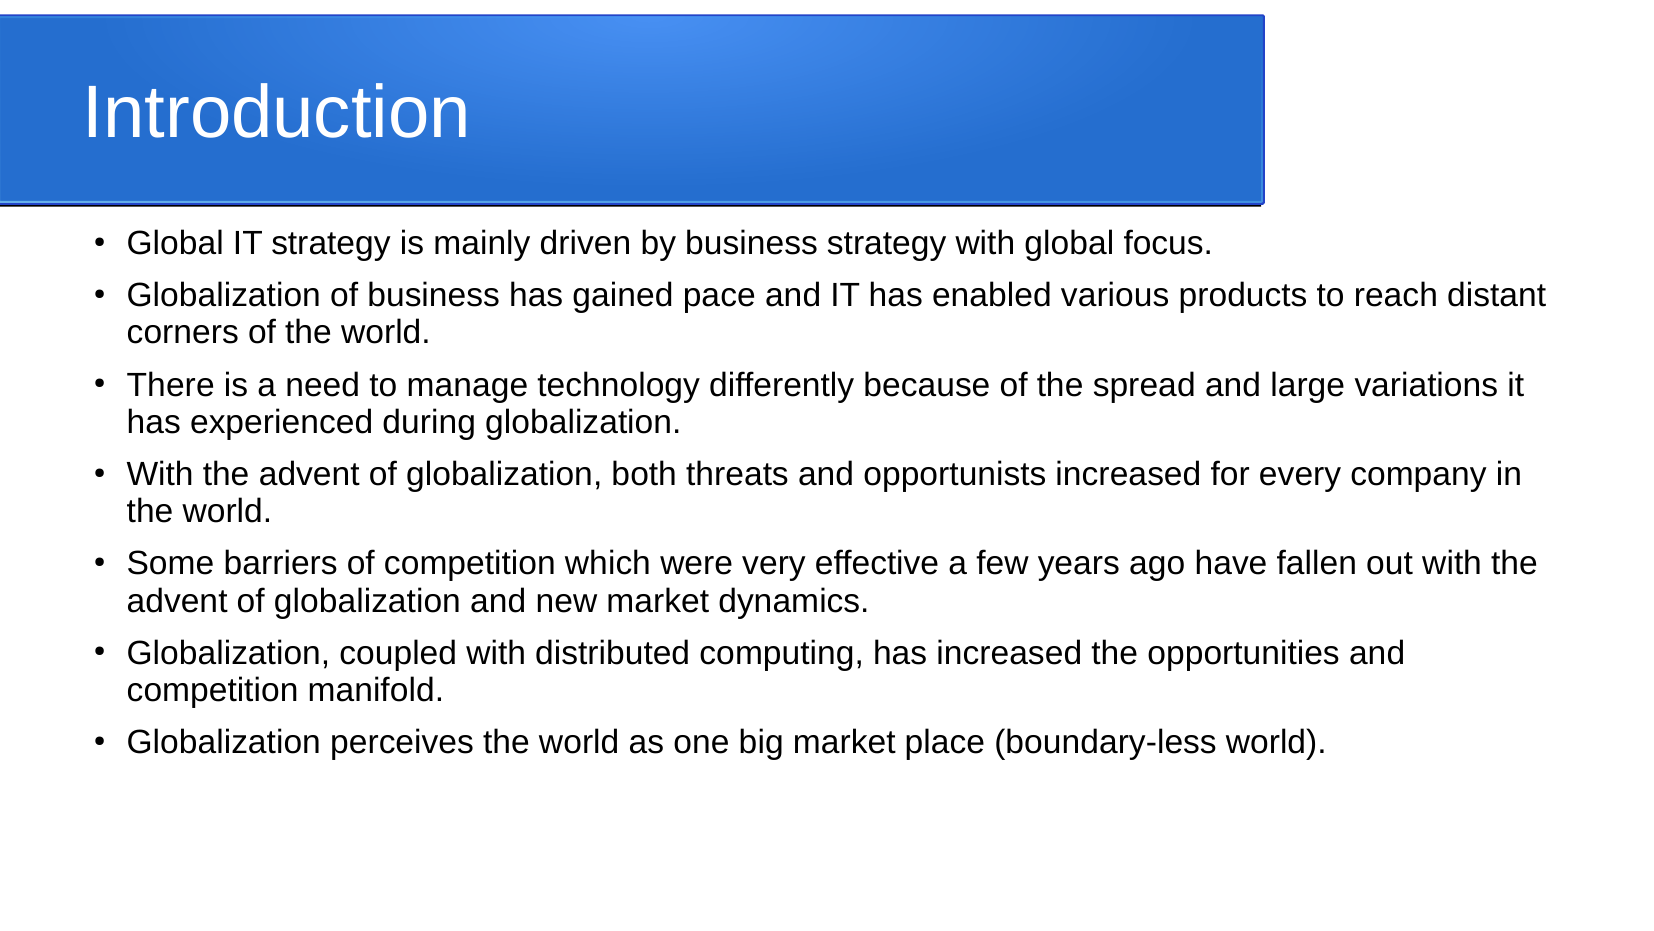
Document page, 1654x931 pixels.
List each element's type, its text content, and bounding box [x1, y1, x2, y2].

title Introduction [82, 35, 1235, 189]
list Global IT strategy is mainly driven by business strategy with global focus. Globalization of business has gained pace and IT has enabled various products to reach distant corners of the world. There is a need to manage technology differently because of the spread and large variations it has experienced during globalization. With the advent of globalization, both threats and opportunists increased for every company in the world. Some barriers of competition which were very effective a few years ago have fallen out with the advent of globalization and new market dynamics. Globalization, coupled with distributed computing, has increased the opportunities and competition manifold. Globalization perceives the world as one big market place (boundary-less world). [82, 224, 1571, 764]
